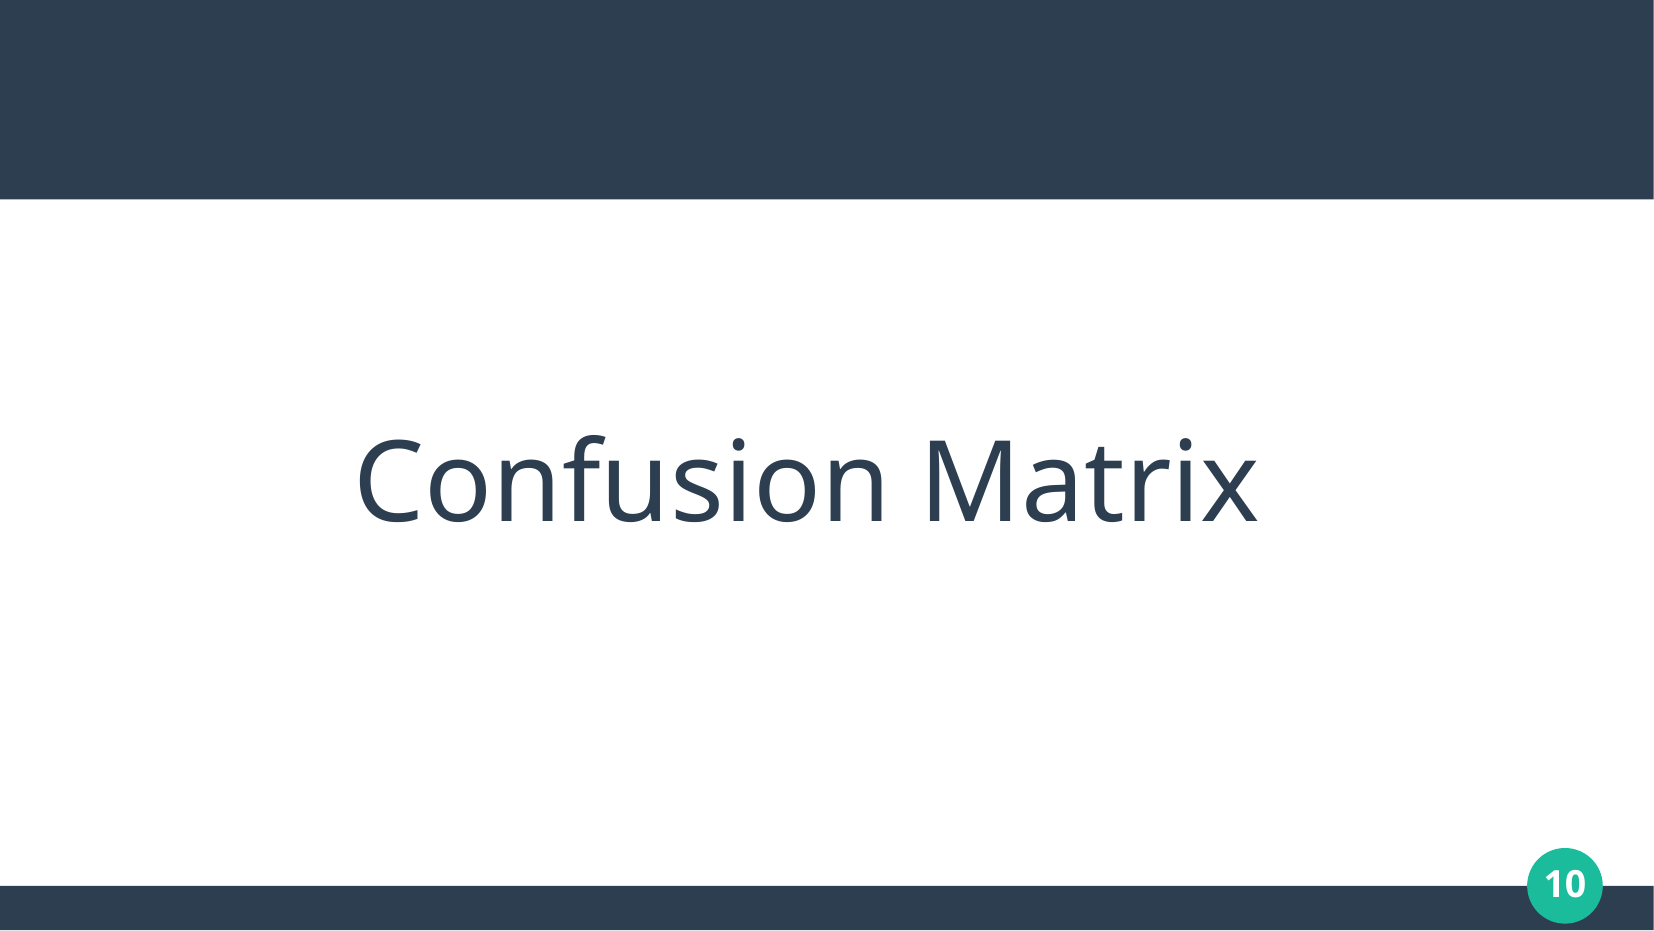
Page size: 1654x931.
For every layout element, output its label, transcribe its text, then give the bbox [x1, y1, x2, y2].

subtitle Confusion Matrix [39, 203, 1576, 751]
